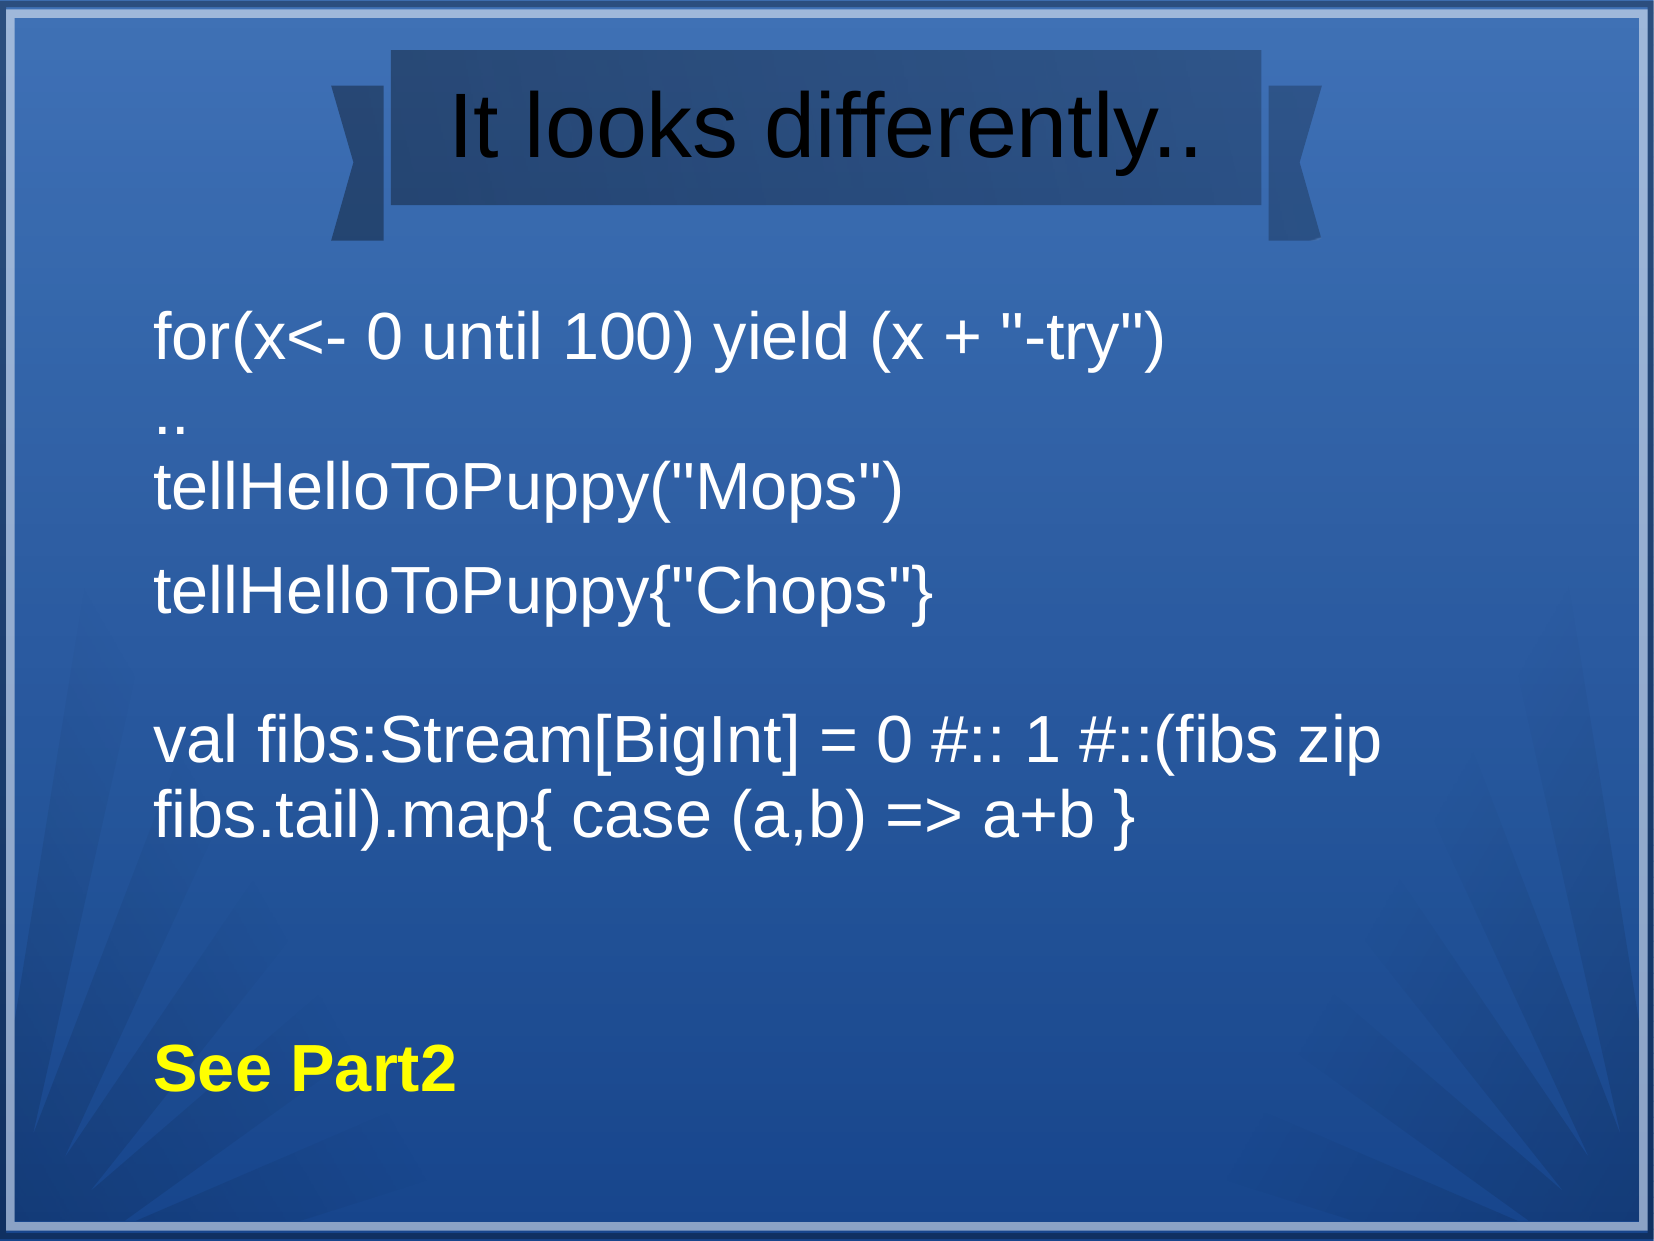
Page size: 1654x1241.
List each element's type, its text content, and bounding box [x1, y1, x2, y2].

title It looks differently.. [389, 47, 1264, 205]
list for(x<- 0 until 100) yield (x + "-try") .. tellHelloToPuppy("Mops") tellHelloToPuppy{"Chops"} val fibs:Stream[BigInt] = 0 #:: 1 #::(fibs zip fibs.tail).map{ case (a,b) => a+b } See Part2 [82, 299, 1571, 1241]
